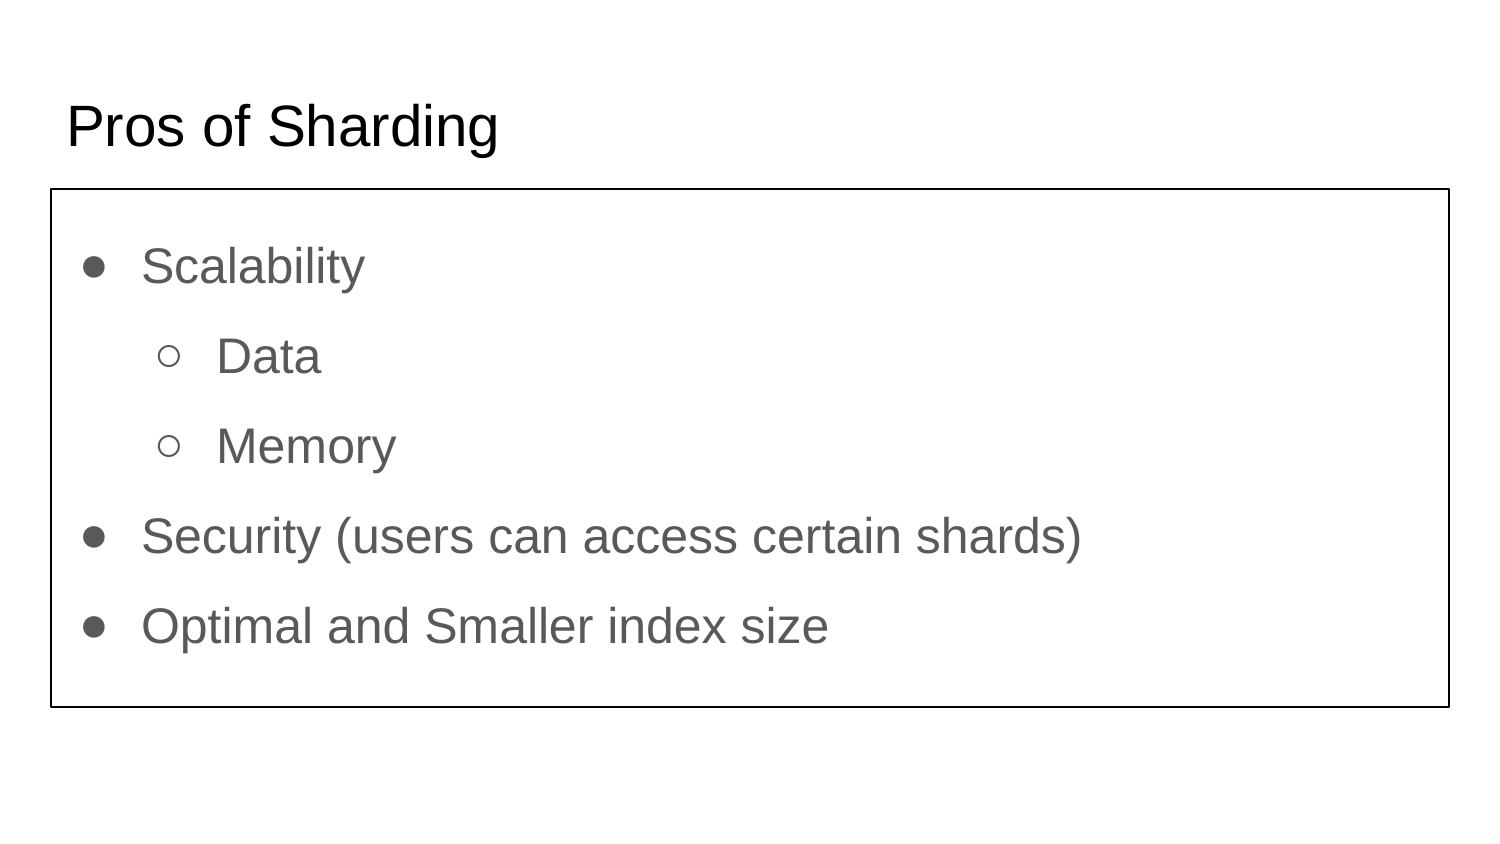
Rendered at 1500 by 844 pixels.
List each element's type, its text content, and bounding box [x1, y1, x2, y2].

list Scalability Data Memory Security (users can access certain shards) Optimal and Smaller index size [51, 189, 1449, 708]
title Pros of Sharding [51, 72, 1449, 167]
